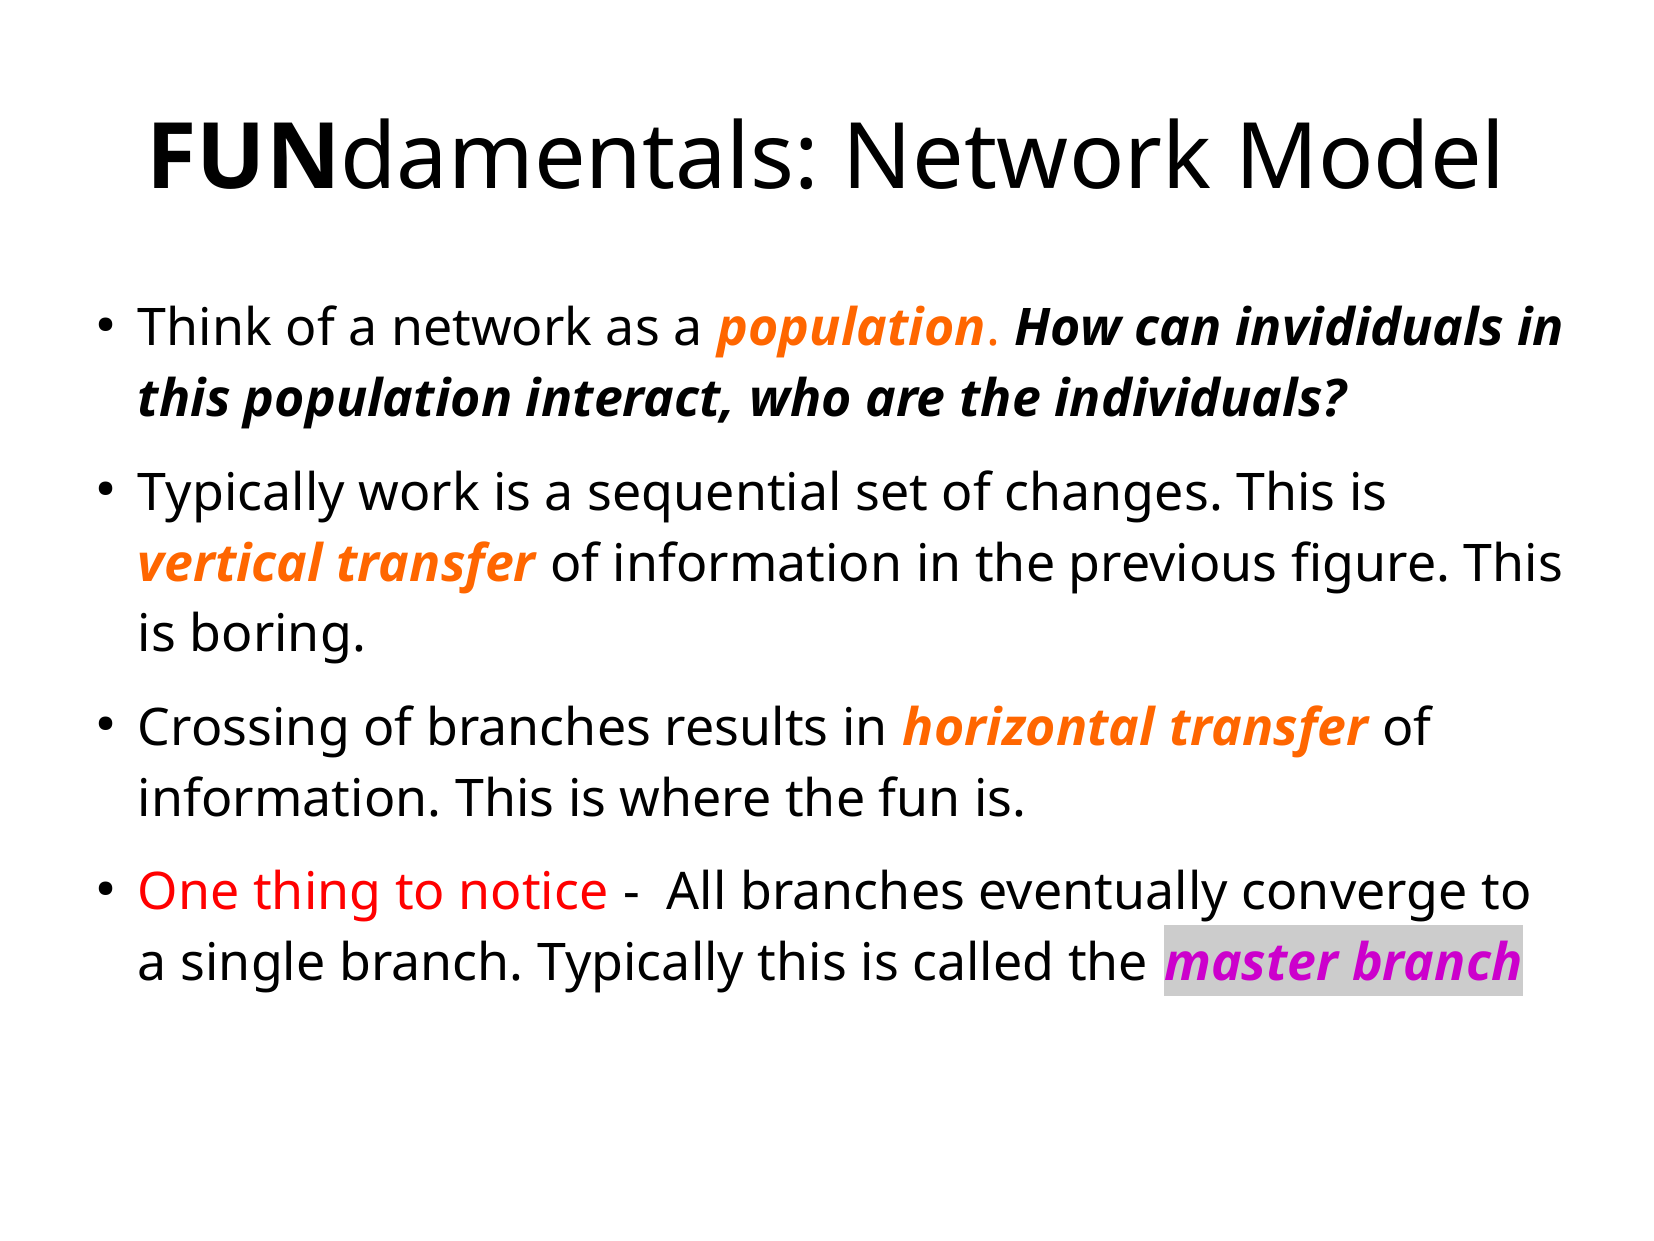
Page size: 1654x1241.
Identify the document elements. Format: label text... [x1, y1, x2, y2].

list Think of a network as a population. How can invididuals in this population interact, who are the individuals? Typically work is a sequential set of changes. This is vertical transfer of information in the previous figure. This is boring. Crossing of branches results in horizontal transfer of information. This is where the fun is. One thing to notice - All branches eventually converge to a single branch. Typically this is called the master branch [82, 290, 1571, 1010]
title FUNdamentals: Network Model [82, 49, 1571, 257]
